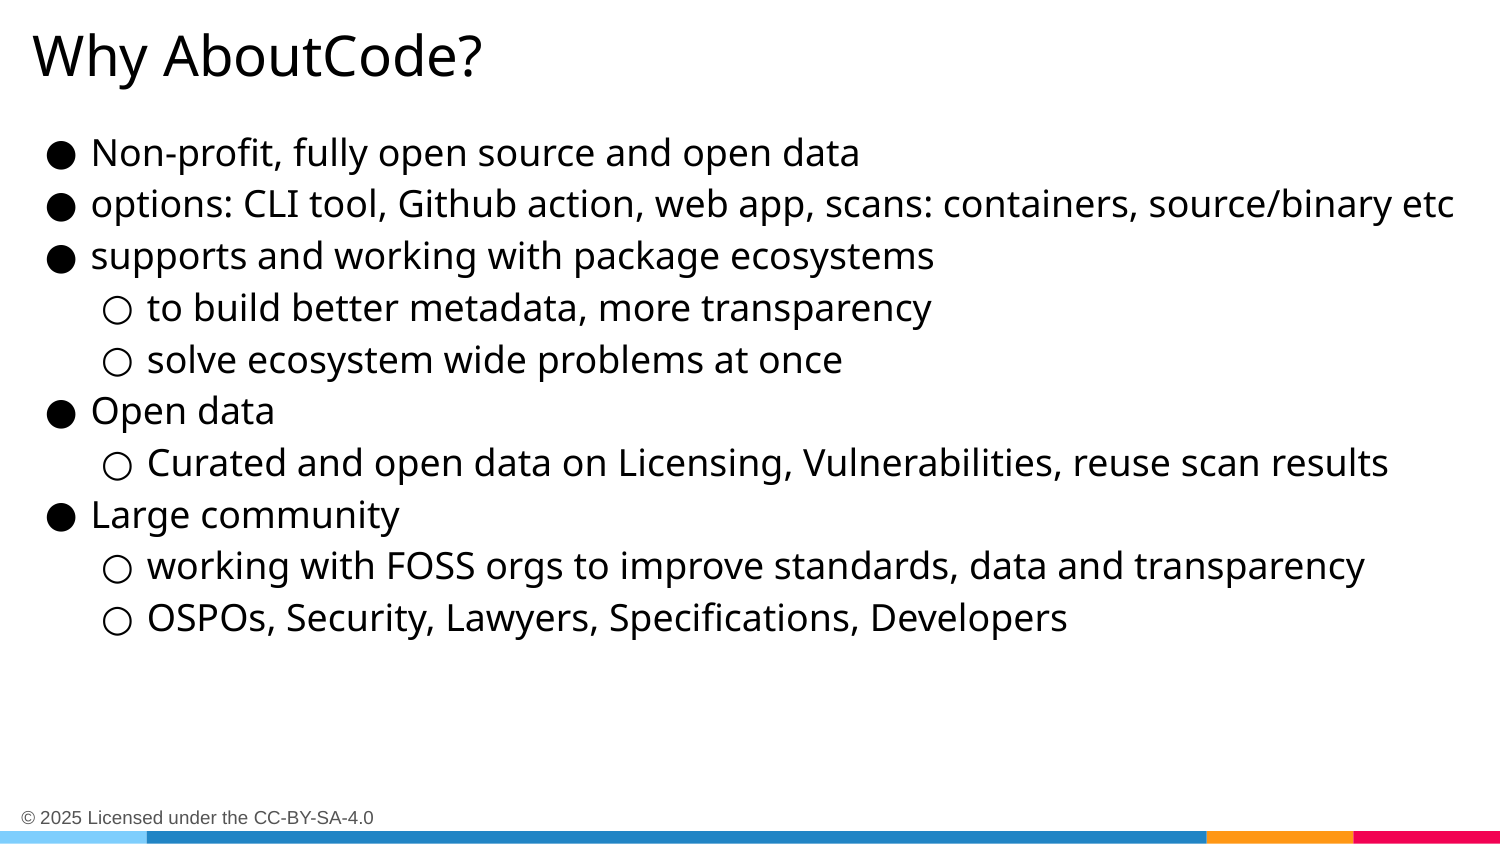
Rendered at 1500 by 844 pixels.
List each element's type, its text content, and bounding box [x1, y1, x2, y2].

title Why AboutCode? [21, 15, 1354, 100]
list Non-profit, fully open source and open data options: CLI tool, Github action, web app, scans: containers, source/binary etc supports and working with package ecosystems to build better metadata, more transparency solve ecosystem wide problems at once Open data Curated and open data on Licensing, Vulnerabilities, reuse scan results Large community working with FOSS orgs to improve standards, data and transparency OSPOs, Security, Lawyers, Specifications, Developers [23, 110, 1487, 803]
